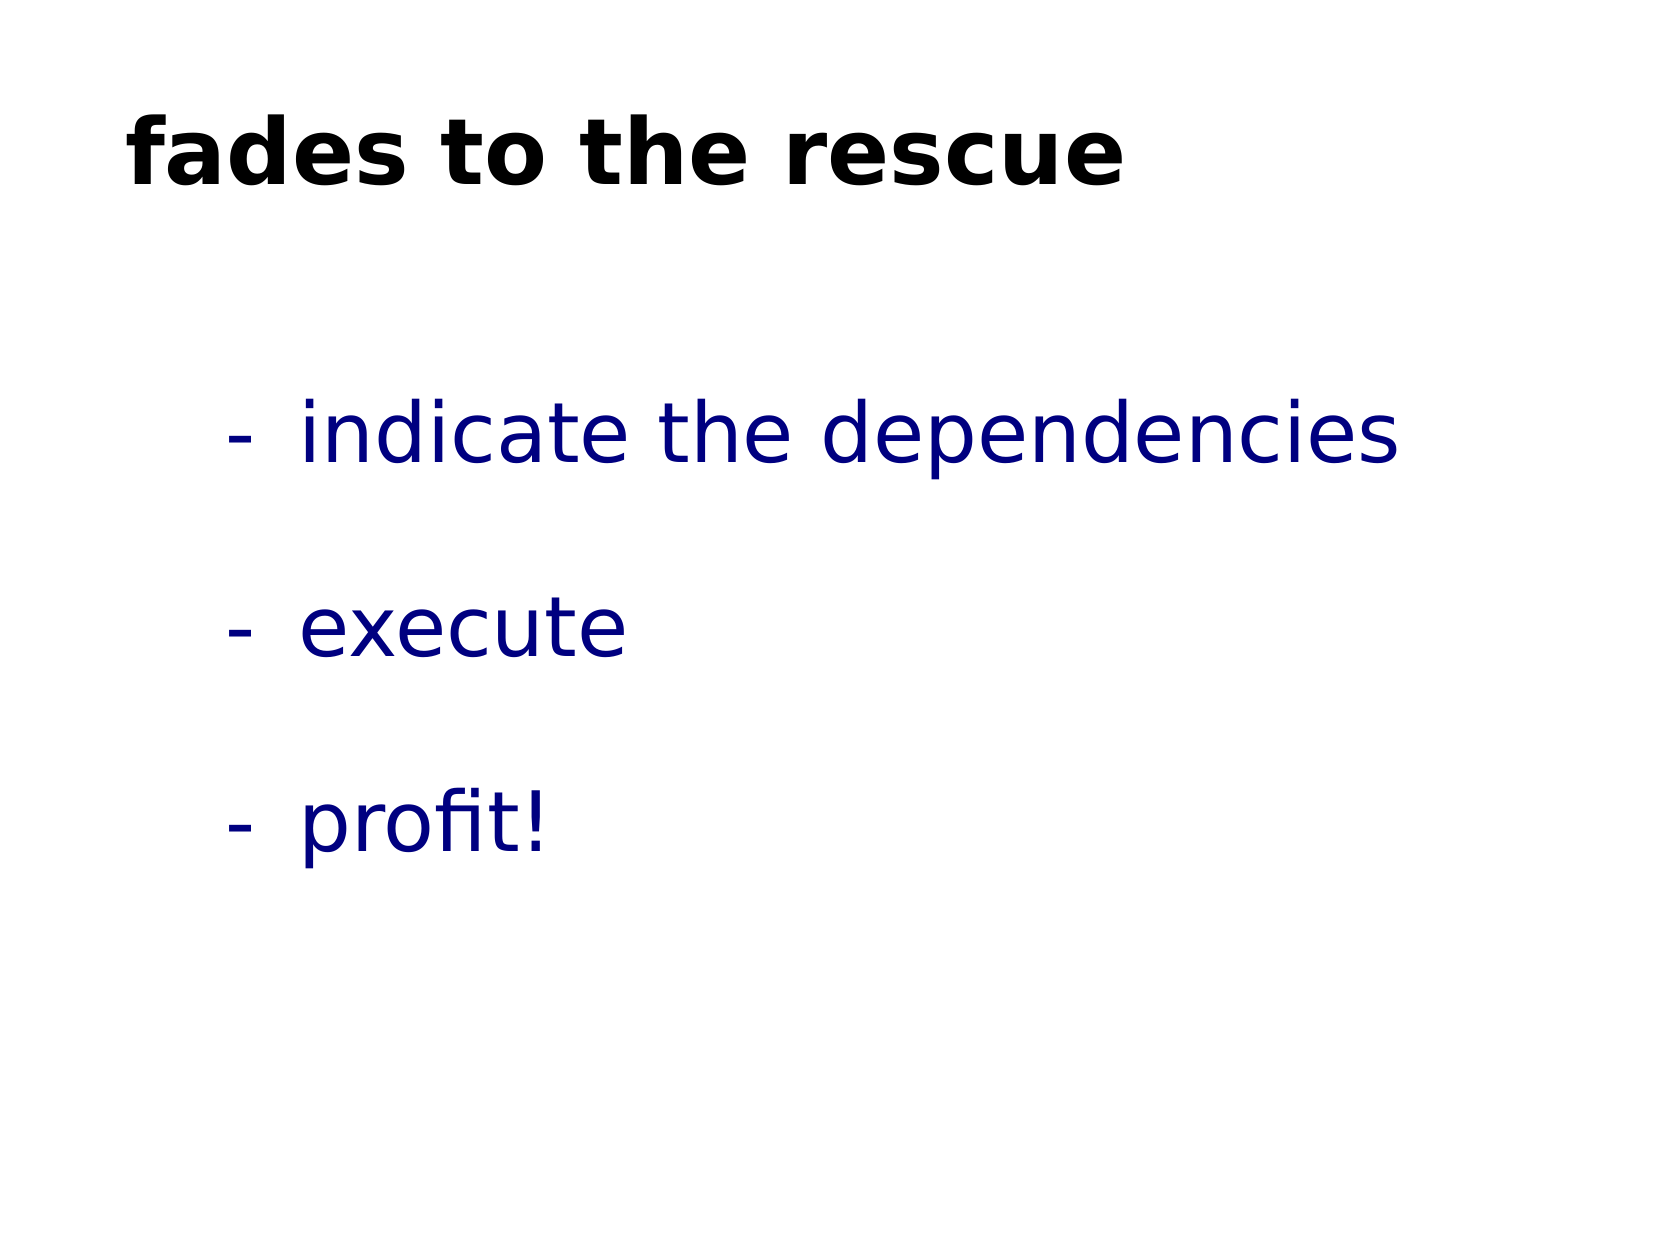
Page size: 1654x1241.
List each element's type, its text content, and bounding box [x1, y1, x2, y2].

title - indicate the dependencies - execute - profit! [225, 337, 1507, 823]
title fades to the rescue [82, 49, 1171, 257]
